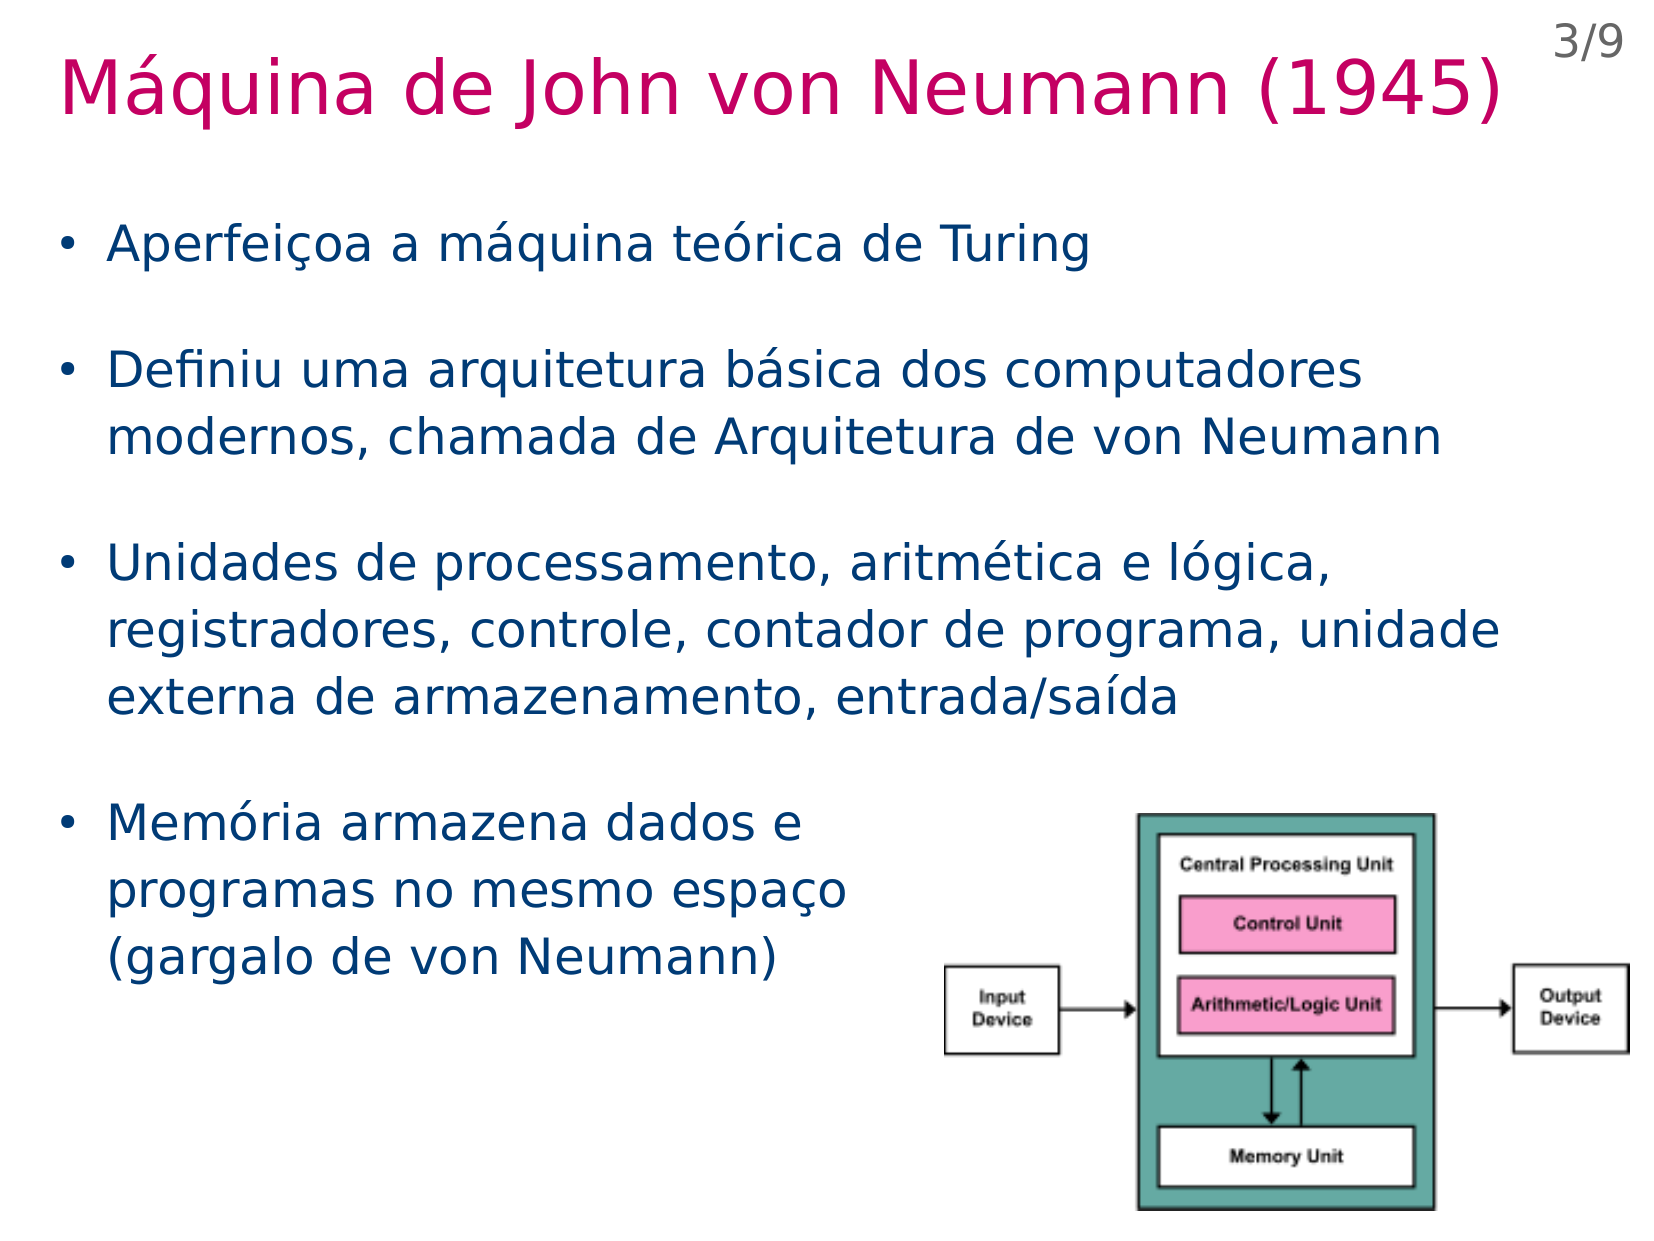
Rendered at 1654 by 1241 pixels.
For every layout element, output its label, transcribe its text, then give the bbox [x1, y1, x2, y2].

list Aperfeiçoa a máquina teórica de Turing Definiu uma arquitetura básica dos computadores modernos, chamada de Arquitetura de von Neumann Unidades de processamento, aritmética e lógica, registradores, controle, contador de programa, unidade externa de armazenamento, entrada/saída Memória armazena dados e programas no mesmo espaço (gargalo de von Neumann) [59, 206, 1625, 1211]
title Máquina de John von Neumann (1945) [59, 29, 1625, 148]
picture [944, 813, 1630, 1211]
